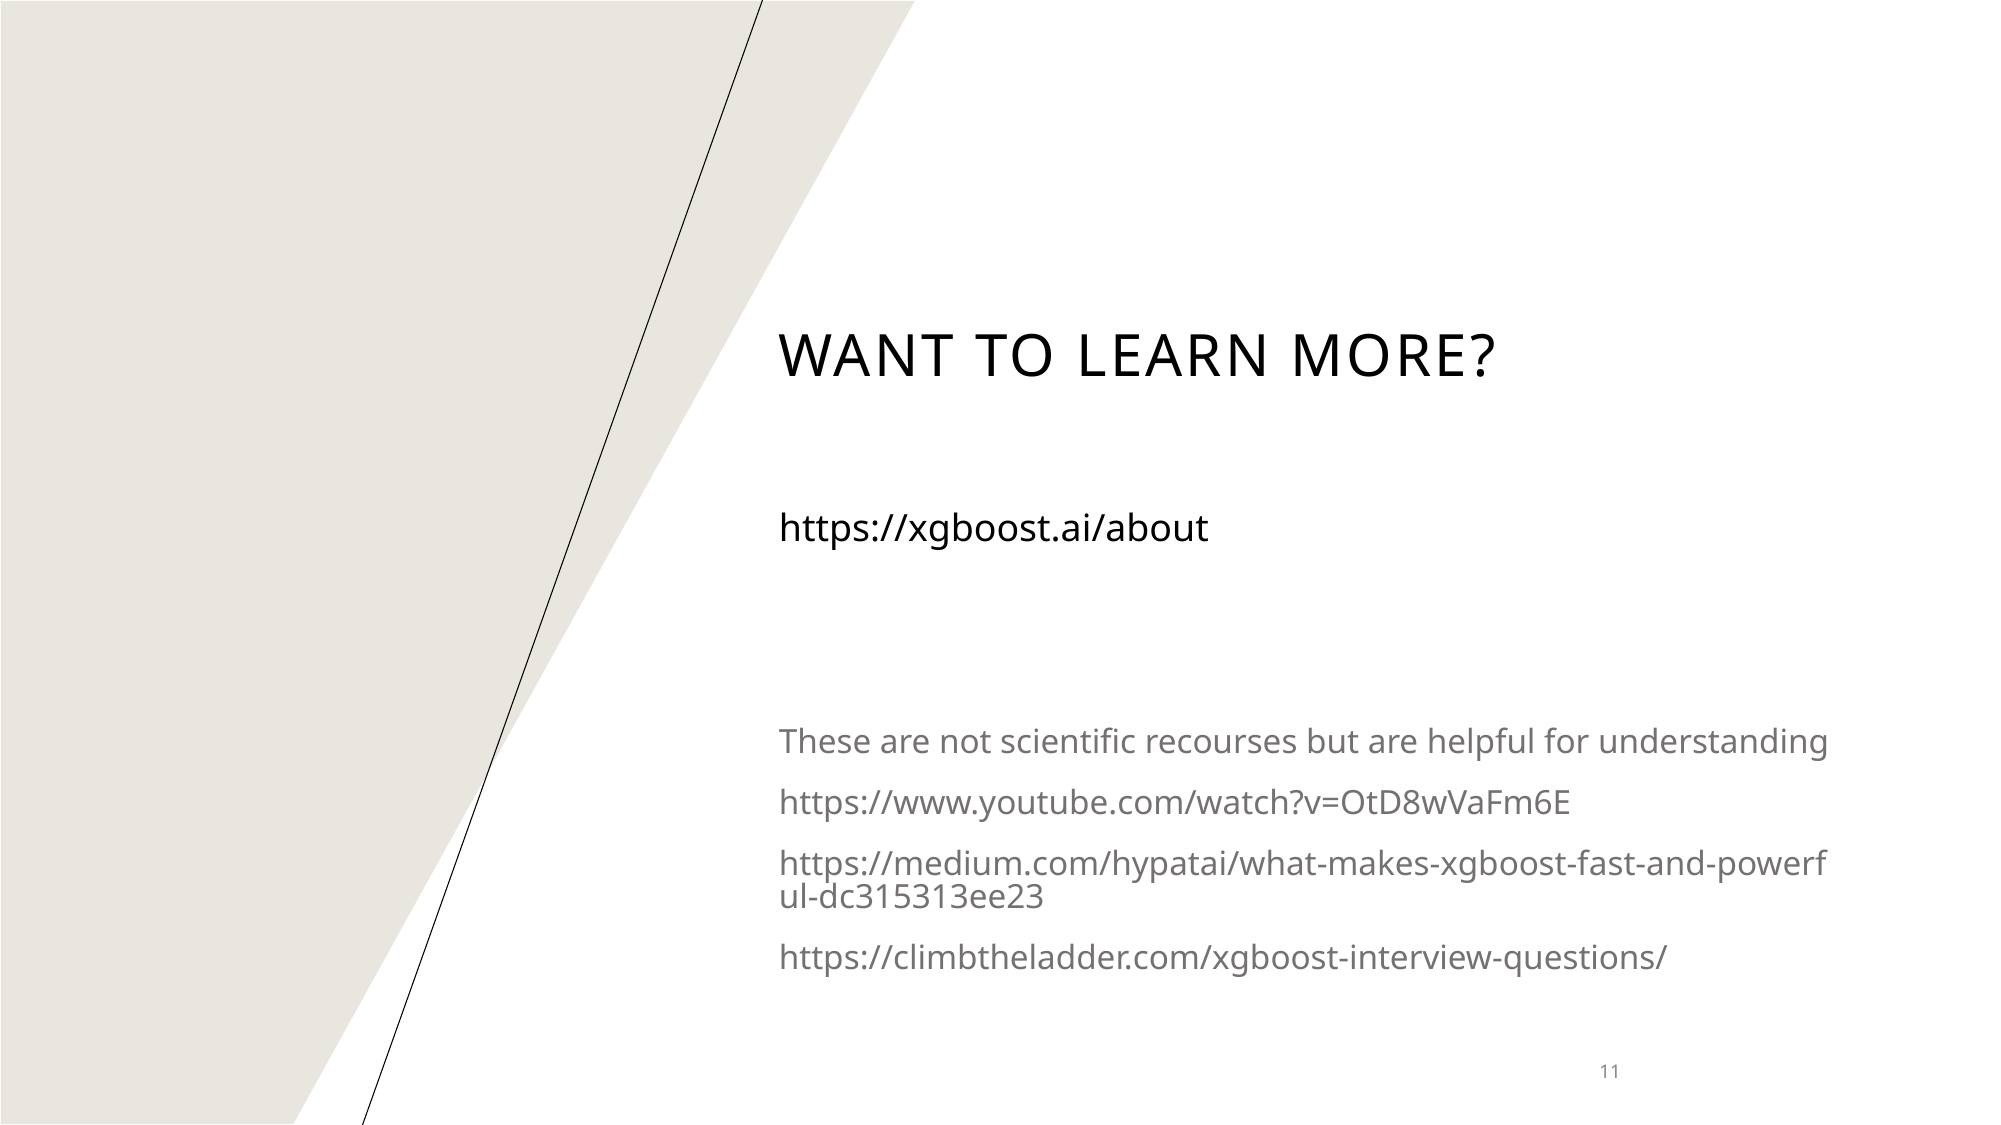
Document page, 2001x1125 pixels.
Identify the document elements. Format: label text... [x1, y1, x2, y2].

text_box https://xgboost.ai/about [764, 496, 1193, 603]
text_box ‹#› [1584, 1042, 1863, 1103]
subtitle These are not scientific recourses but are helpful for understanding https://www.youtube.com/watch?v=OtD8wVaFm6E https://medium.com/hypatai/what-makes-xgboost-fast-and-powerful-dc315313ee23 https://climbtheladder.com/xgboost-interview-questions/ [764, 549, 1863, 1010]
title Want to learn more? [764, 83, 1863, 397]
